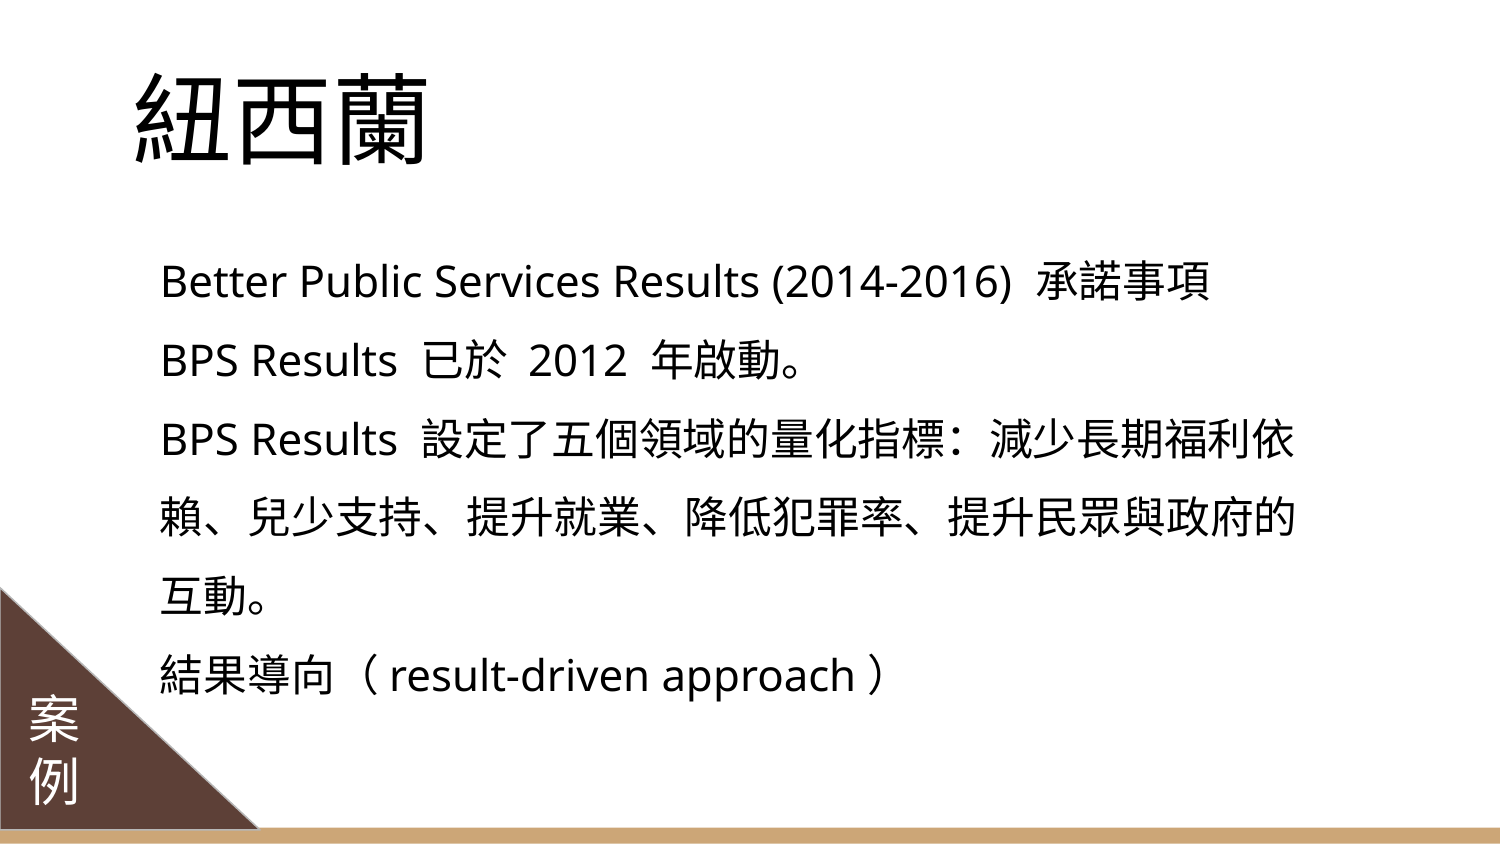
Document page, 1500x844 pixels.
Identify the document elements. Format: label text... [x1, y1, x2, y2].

title 紐西蘭 [117, 0, 1383, 235]
title Better Public Services Results (2014-2016) 承諾事項 BPS Results 已於 2012 年啟動。 BPS Results 設定了五個領域的量化指標：減少長期福利依賴、兒少支持、提升就業、降低犯罪率、提升民眾與政府的互動。 結果導向（result-driven approach） [144, 256, 1355, 672]
text_box [0, 587, 261, 830]
text_box 案例 [13, 671, 111, 760]
